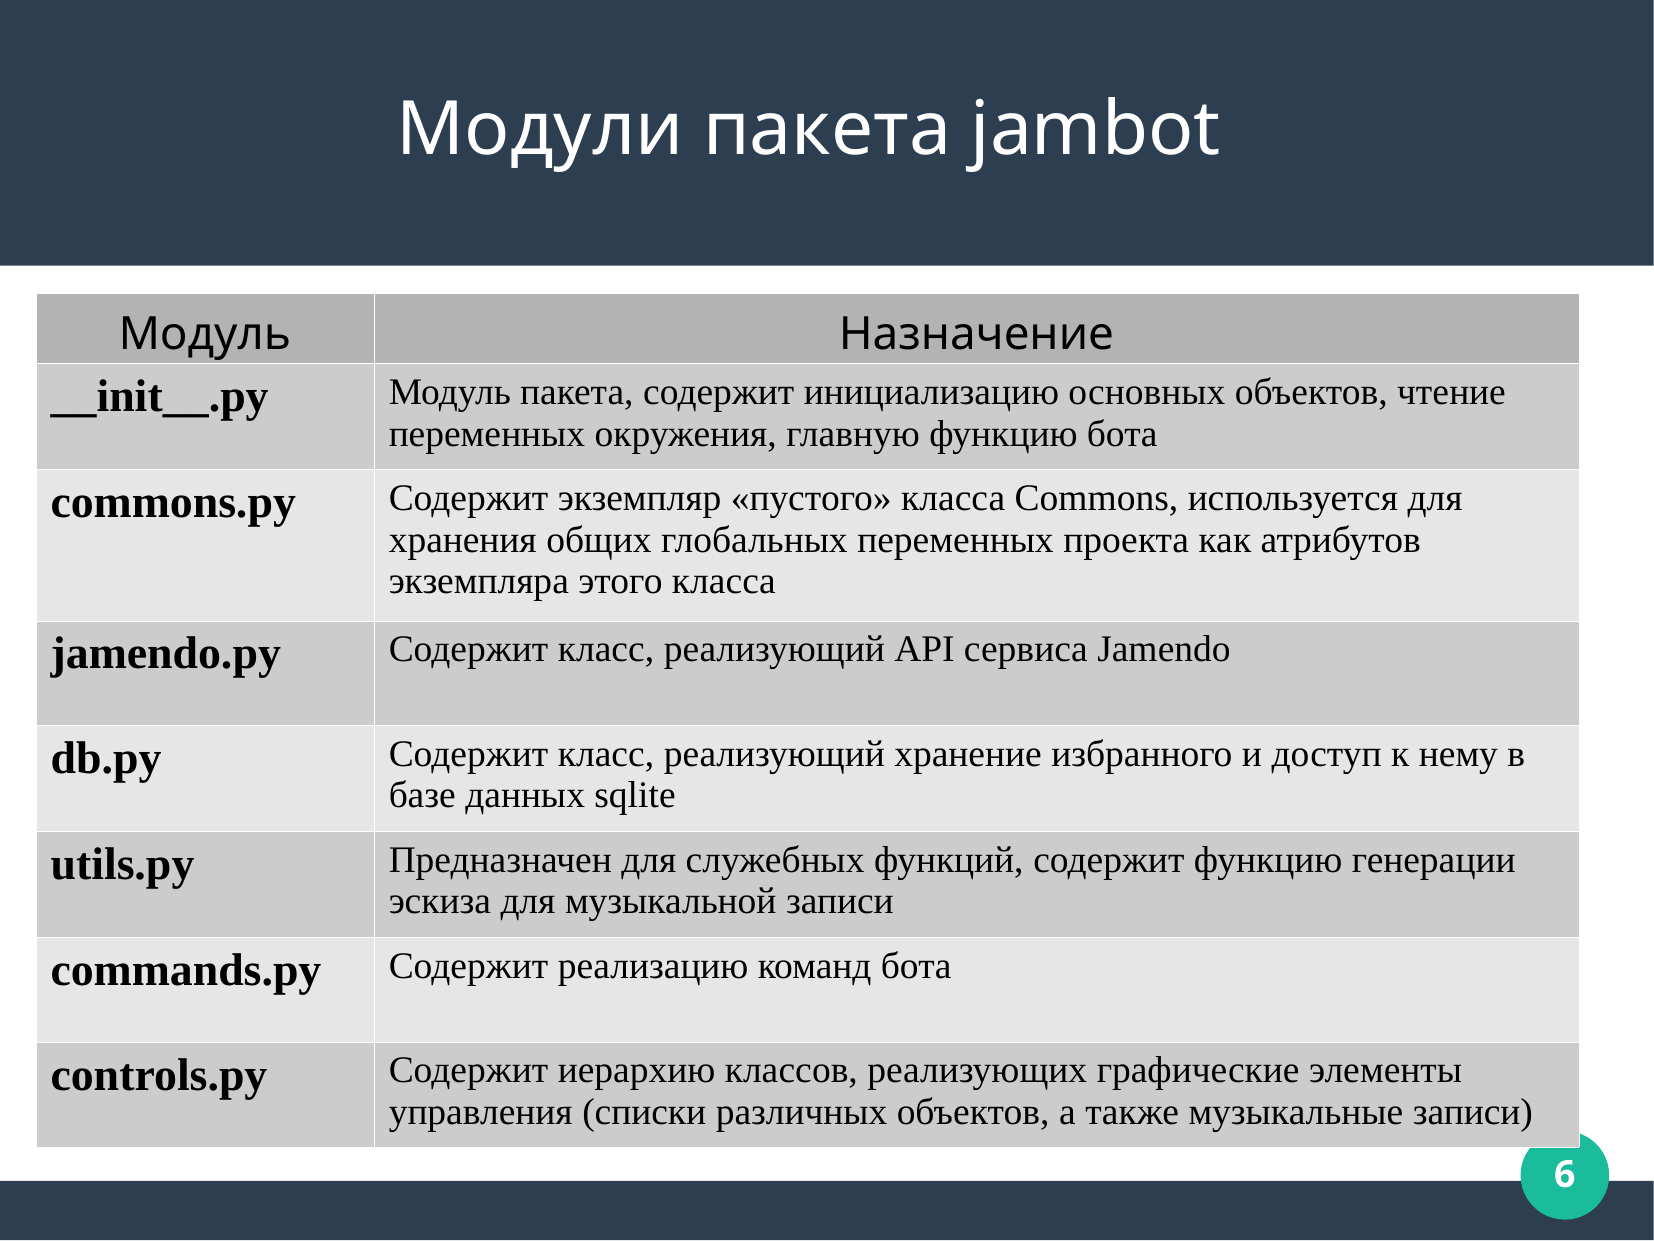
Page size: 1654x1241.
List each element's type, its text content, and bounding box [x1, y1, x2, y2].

table_cell utils.py [37, 832, 374, 937]
table_cell jamendo.py [37, 622, 374, 725]
table_cell Предназначен для служебных функций, содержит функцию генерации эскиза для музыкальной записи [375, 832, 1579, 937]
table_cell __init__.py [37, 364, 374, 469]
table_cell db.py [37, 726, 374, 831]
table_cell controls.py [37, 1043, 374, 1147]
table_cell Содержит иерархию классов, реализующих графические элементы управления (списки различных объектов, а также музыкальные записи) [375, 1043, 1579, 1147]
table_cell commons.py [37, 470, 374, 621]
table_cell Содержит класс, реализующий хранение избранного и доступ к нему в базе данных sqlite [375, 726, 1579, 831]
table_cell commands.py [37, 938, 374, 1042]
title Модули пакета jambot [88, 29, 1530, 225]
table_cell Содержит реализацию команд бота [375, 938, 1579, 1042]
table_header Назначение [375, 294, 1579, 363]
table_cell Модуль пакета, содержит инициализацию основных объектов, чтение переменных окружения, главную функцию бота [375, 364, 1579, 469]
table_header Модуль [37, 294, 374, 363]
table_cell Содержит класс, реализующий API сервиса Jamendo [375, 622, 1579, 725]
table_cell Содержит экземпляр «пустого» класса Commons, используется для хранения общих глобальных переменных проекта как атрибутов экземпляра этого класса [375, 470, 1579, 621]
